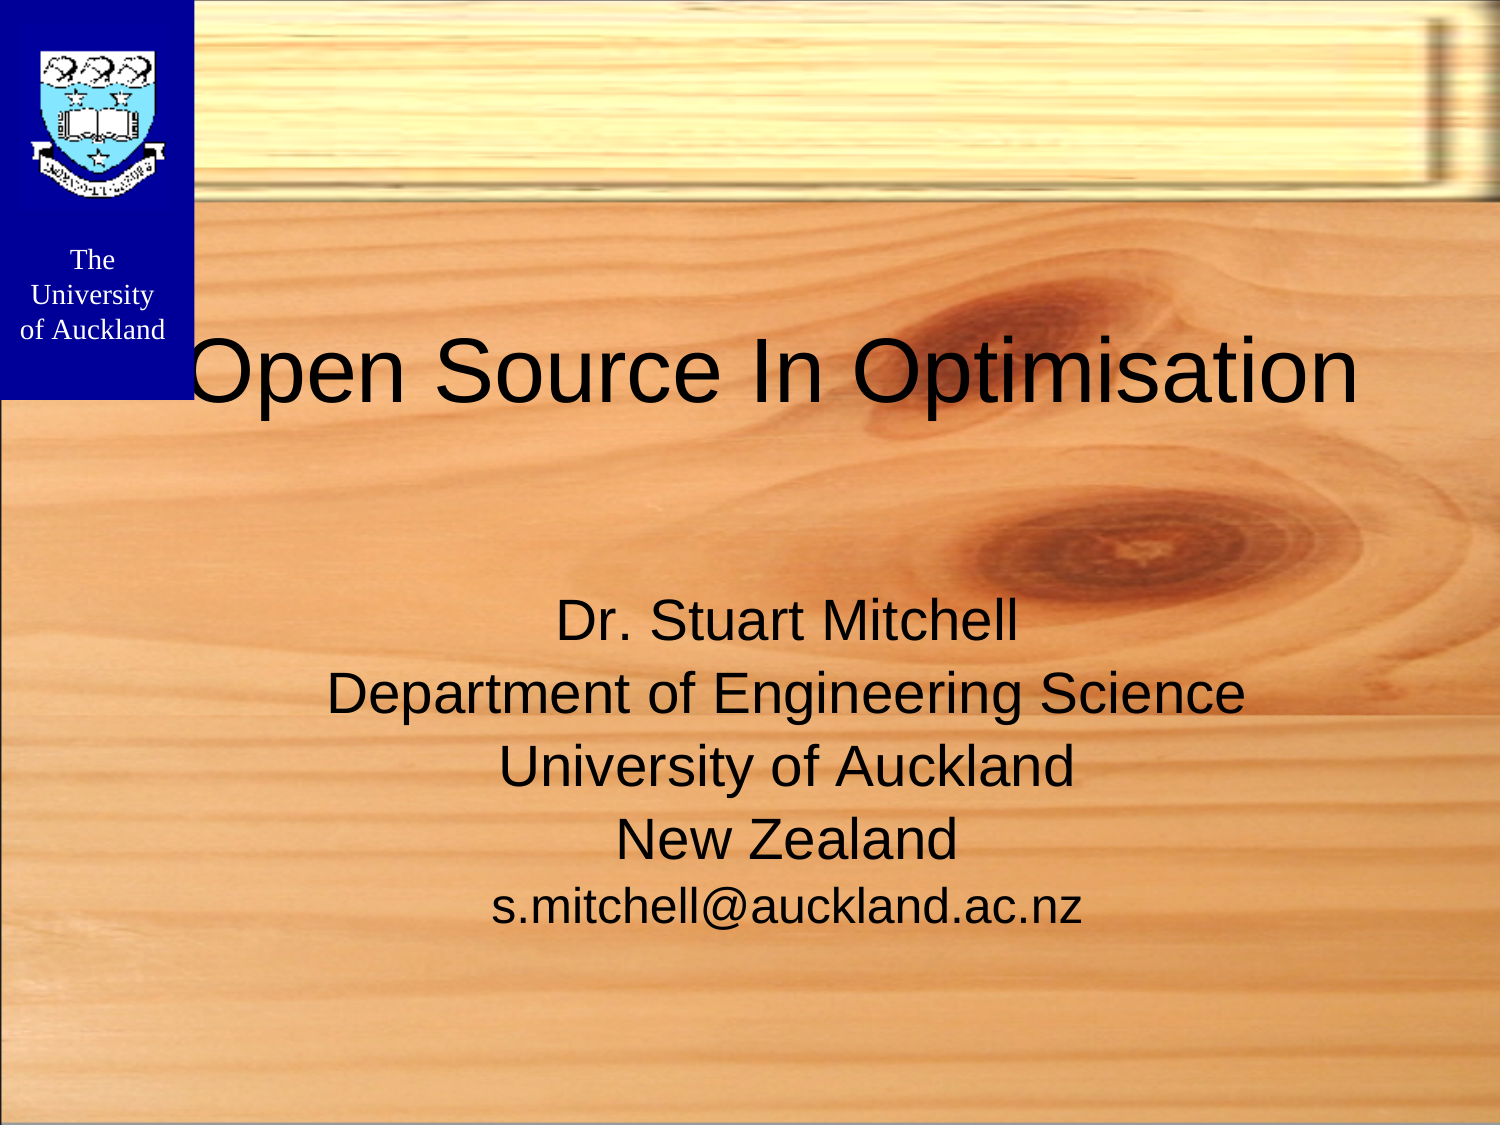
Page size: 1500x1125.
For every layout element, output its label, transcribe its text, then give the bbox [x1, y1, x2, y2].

text_box The University of Auckland [5, 232, 181, 353]
picture [20, 24, 171, 210]
picture [0, 0, 1500, 1125]
text_box [0, 0, 195, 400]
subtitle Dr. Stuart Mitchell Department of Engineering Science University of Auckland New Zealand s.mitchell@auckland.ac.nz [135, 586, 1365, 1011]
title Open Source In Optimisation [135, 250, 1411, 492]
